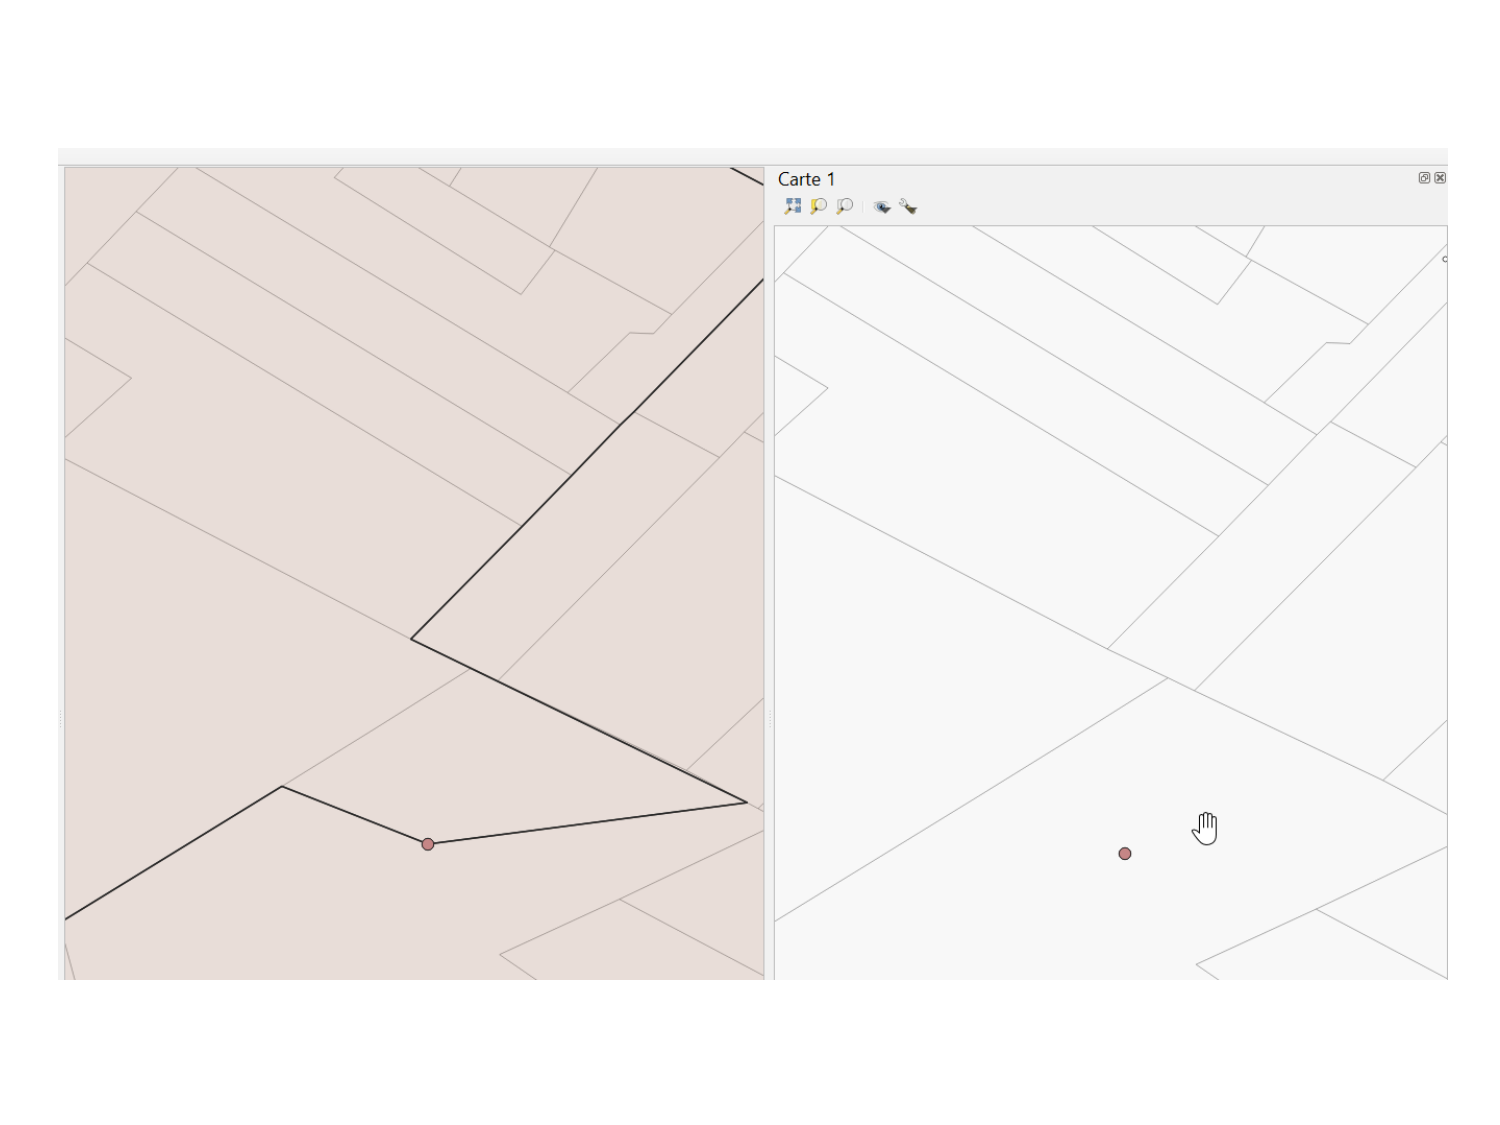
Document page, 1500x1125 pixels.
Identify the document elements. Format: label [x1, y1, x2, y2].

picture [58, 148, 1448, 980]
